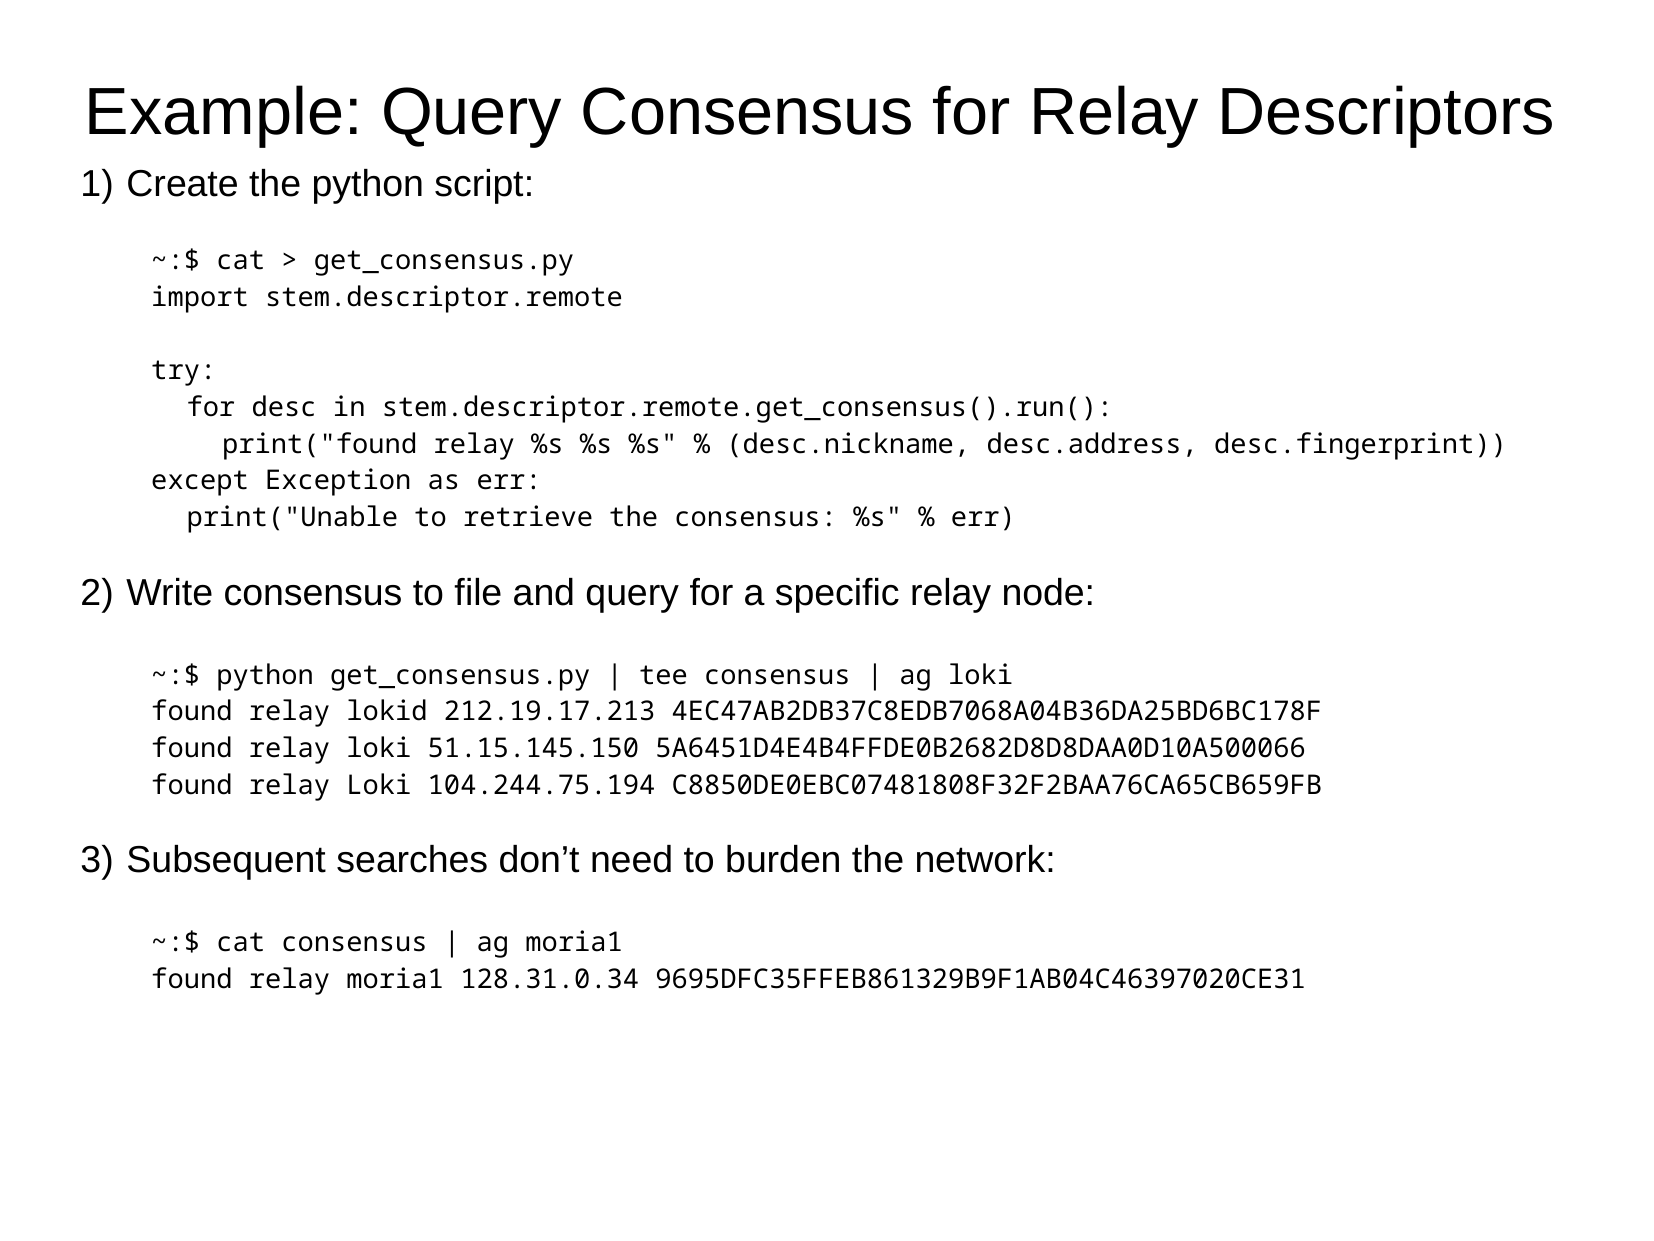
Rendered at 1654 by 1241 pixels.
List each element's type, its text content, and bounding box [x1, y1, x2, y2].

title Example: Query Consensus for Relay Descriptors [76, 8, 1565, 216]
subtitle Create the python script: ~:$ cat > get_consensus.py import stem.descriptor.remote try: for desc in stem.descriptor.remote.get_consensus().run(): print("found relay %s %s %s" % (desc.nickname, desc.address, desc.fingerprint)) except Exception as err: print("Unable to retrieve the consensus: %s" % err) Write consensus to file and query for a specific relay node: ~:$ python get_consensus.py | tee consensus | ag loki found relay lokid 212.19.17.213 4EC47AB2DB37C8EDB7068A04B36DA25BD6BC178F found relay loki 51.15.145.150 5A6451D4E4B4FFDE0B2682D8D8DAA0D10A500066 found relay Loki 104.244.75.194 C8850DE0EBC07481808F32F2BAA76CA65CB659FB Subsequent searches don’t need to burden the network: ~:$ cat consensus | ag moria1 found relay moria1 128.31.0.34 9695DFC35FFEB861329B9F1AB04C46397020CE31 [80, 174, 1607, 985]
